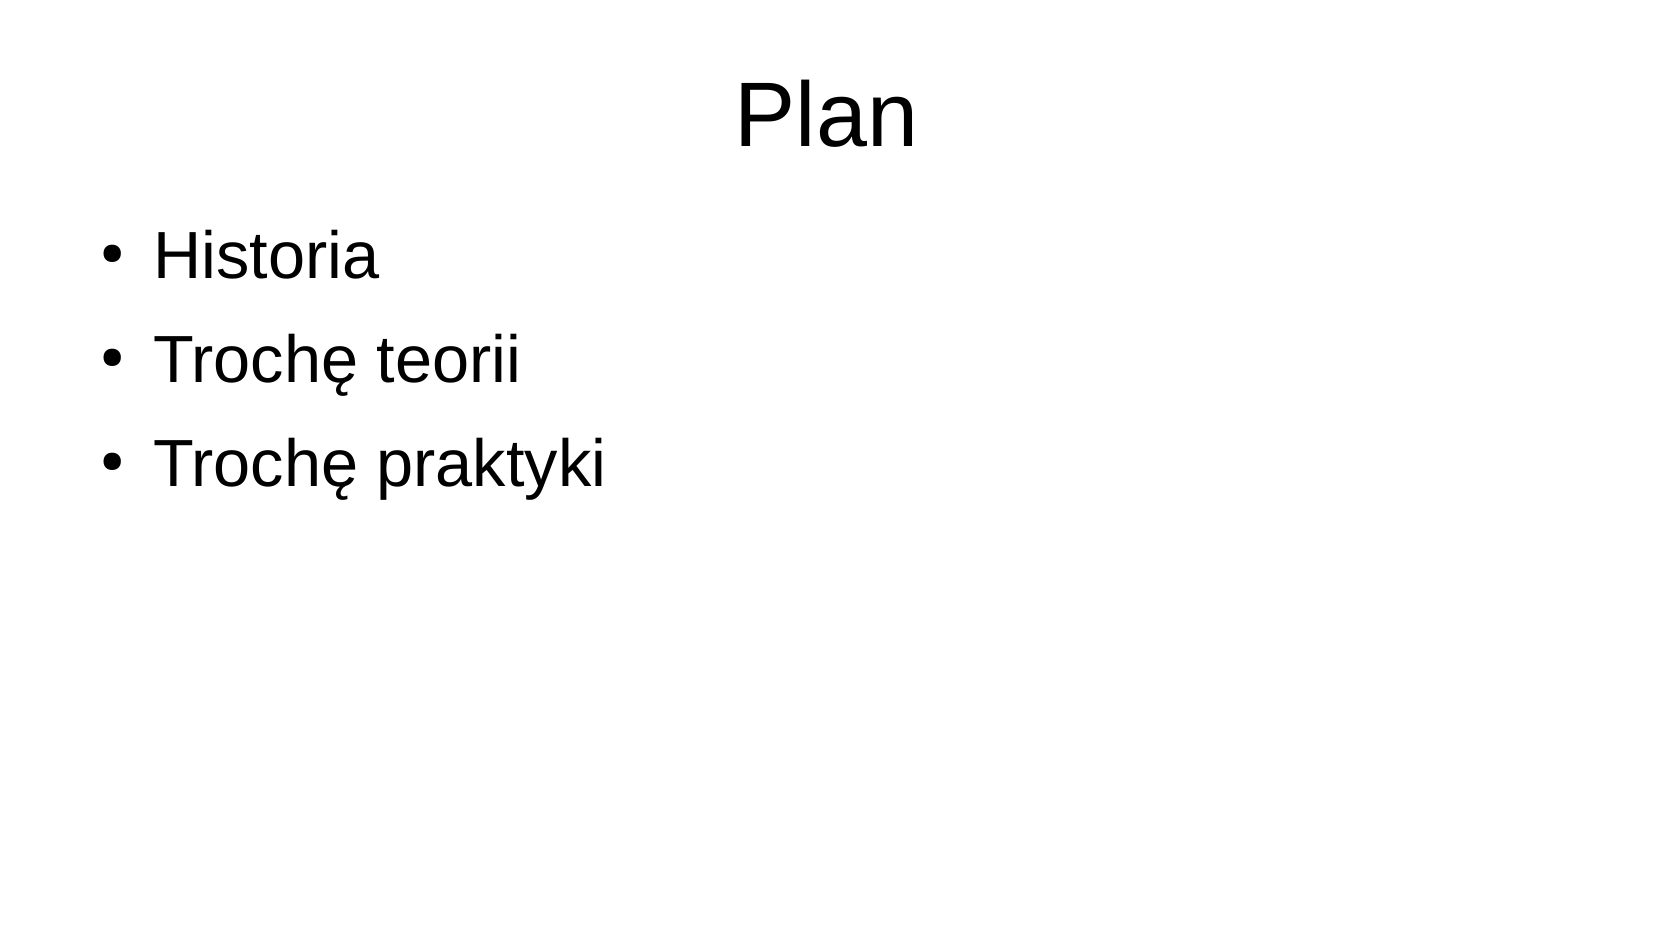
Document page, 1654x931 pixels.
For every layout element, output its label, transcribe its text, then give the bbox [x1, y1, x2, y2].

list Historia Trochę teorii Trochę praktyki [82, 217, 1571, 758]
title Plan [82, 37, 1571, 193]
